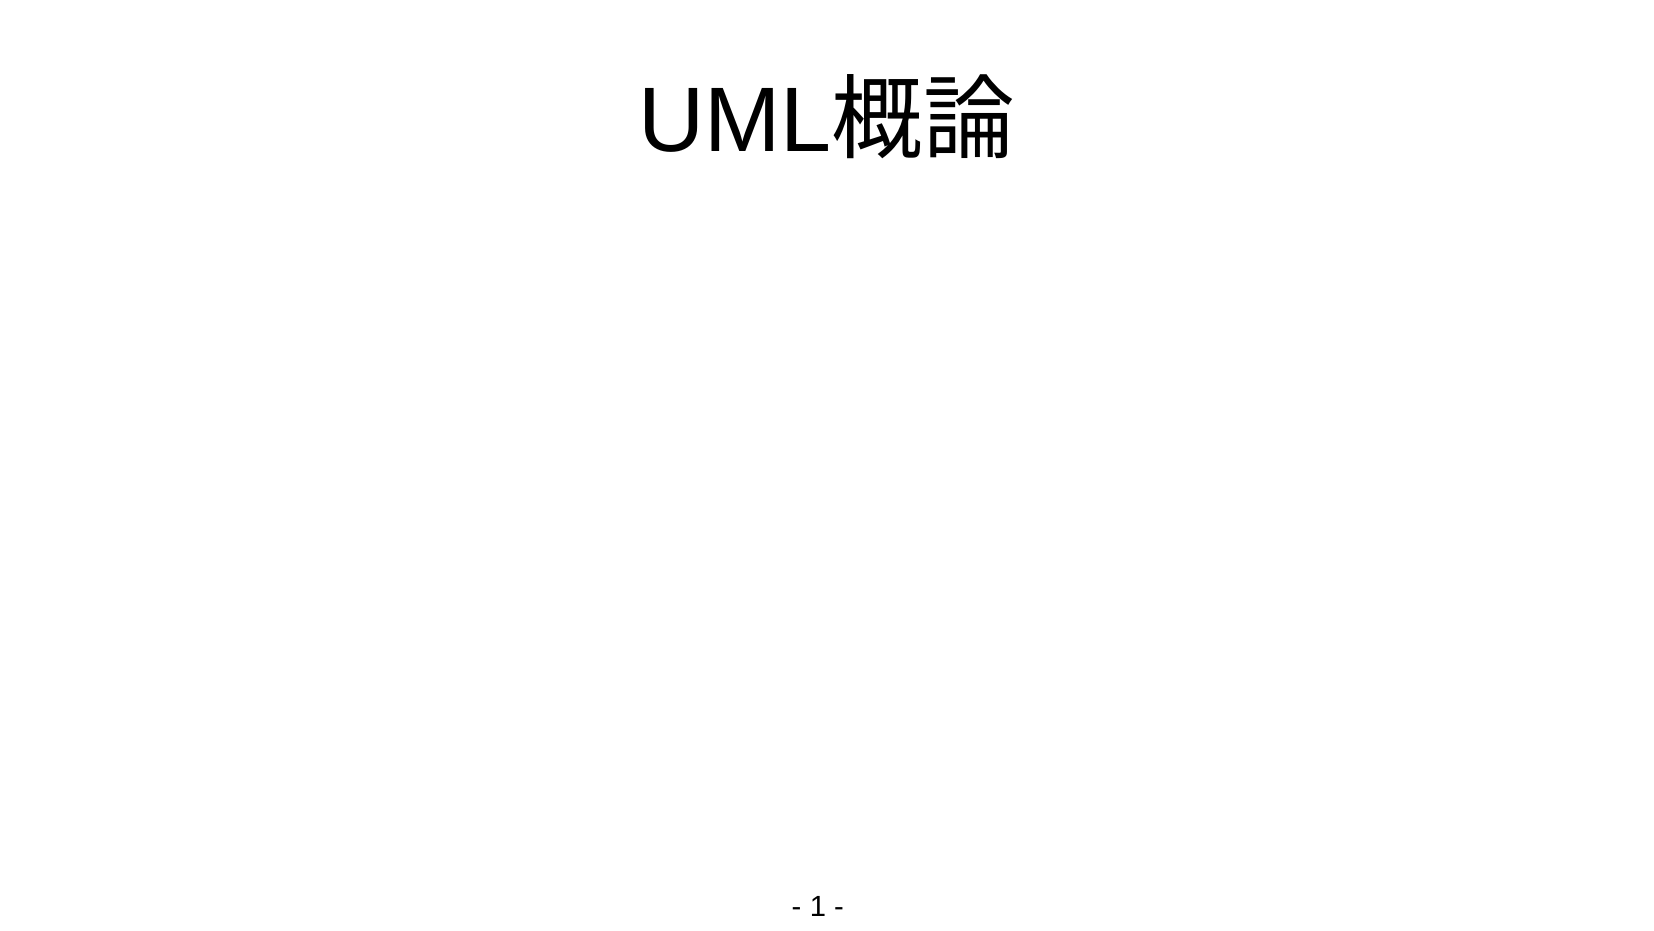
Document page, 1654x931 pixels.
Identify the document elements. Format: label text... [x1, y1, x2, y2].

text_box - <番号> - [739, 880, 896, 931]
title UML概論 [82, 37, 1571, 193]
